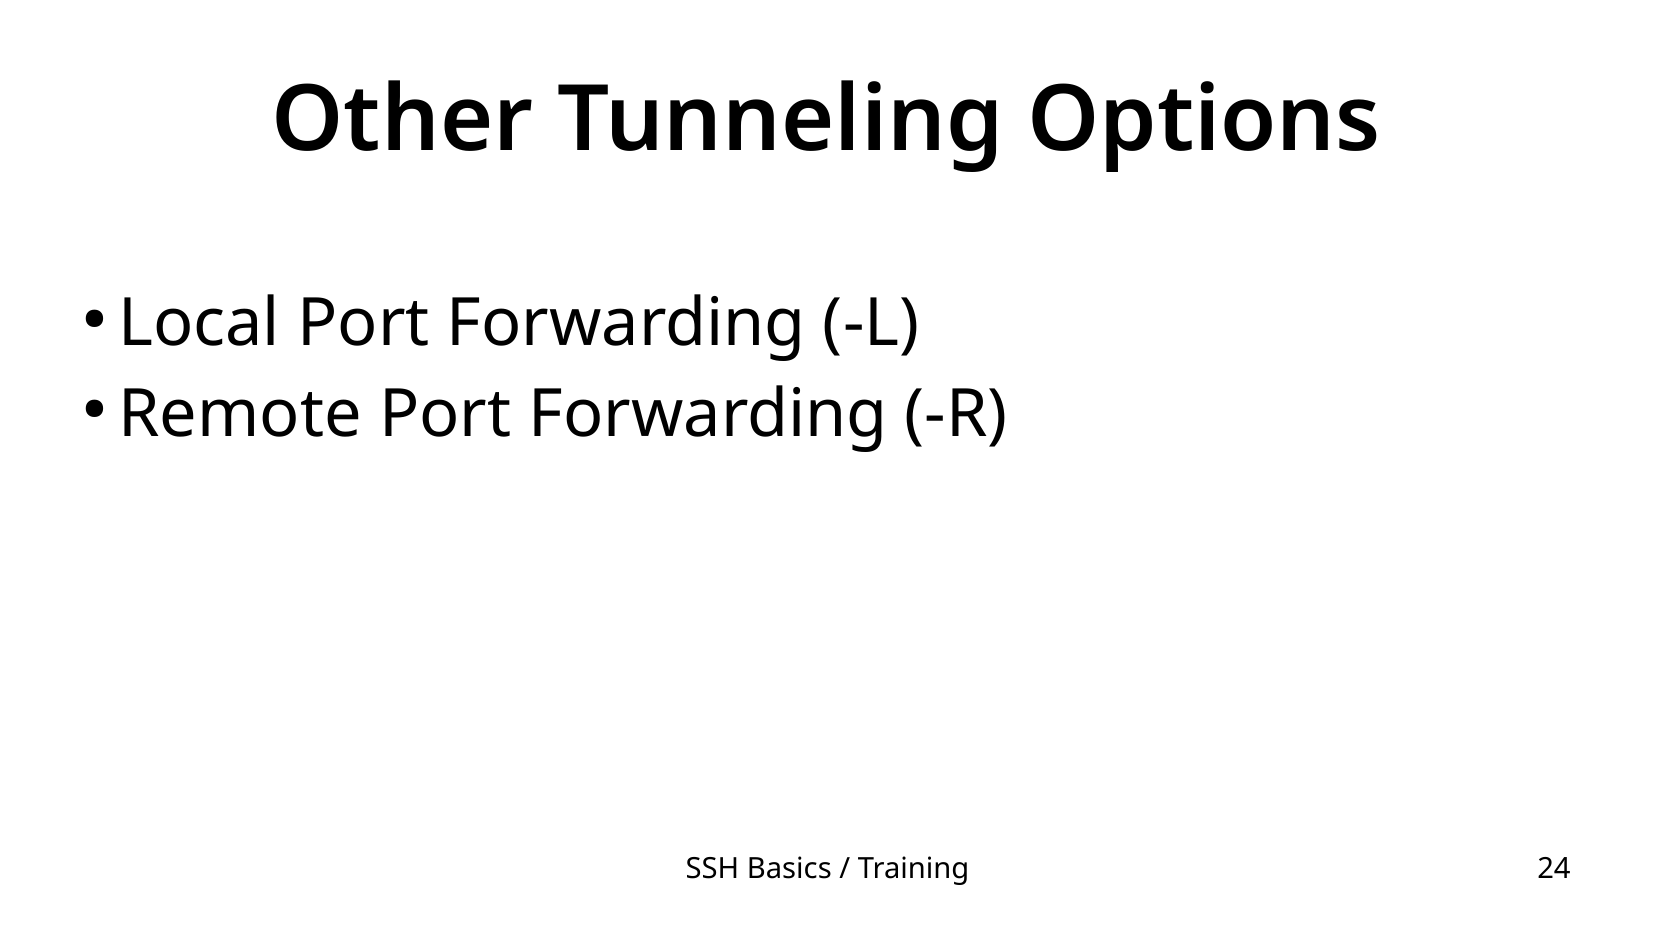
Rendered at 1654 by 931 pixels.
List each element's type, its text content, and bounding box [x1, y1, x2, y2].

subtitle Local Port Forwarding (-L) Remote Port Forwarding (-R) [82, 274, 1571, 657]
title Other Tunneling Options [82, 37, 1571, 193]
